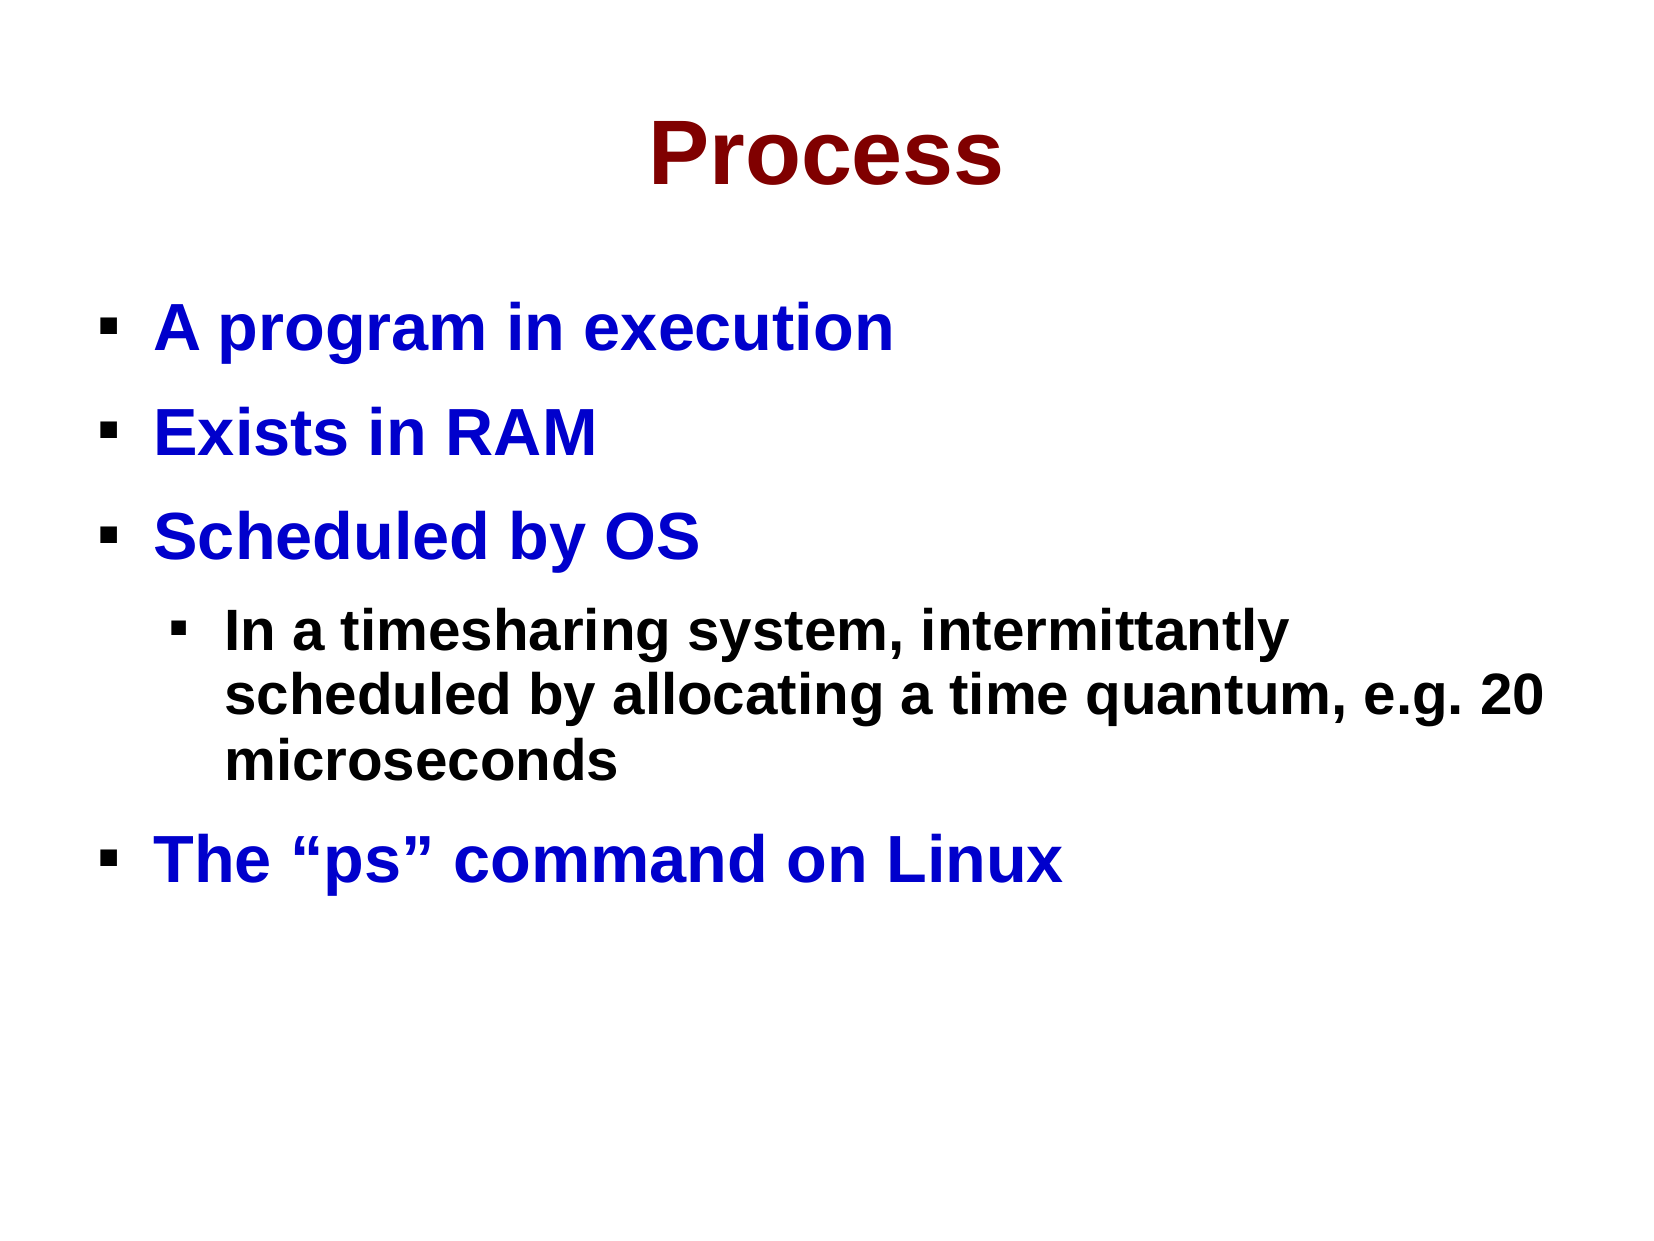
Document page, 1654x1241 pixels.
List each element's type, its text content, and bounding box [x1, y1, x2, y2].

title Process [82, 49, 1571, 257]
list A program in execution Exists in RAM Scheduled by OS In a timesharing system, intermittantly scheduled by allocating a time quantum, e.g. 20 microseconds The “ps” command on Linux [82, 290, 1571, 1010]
